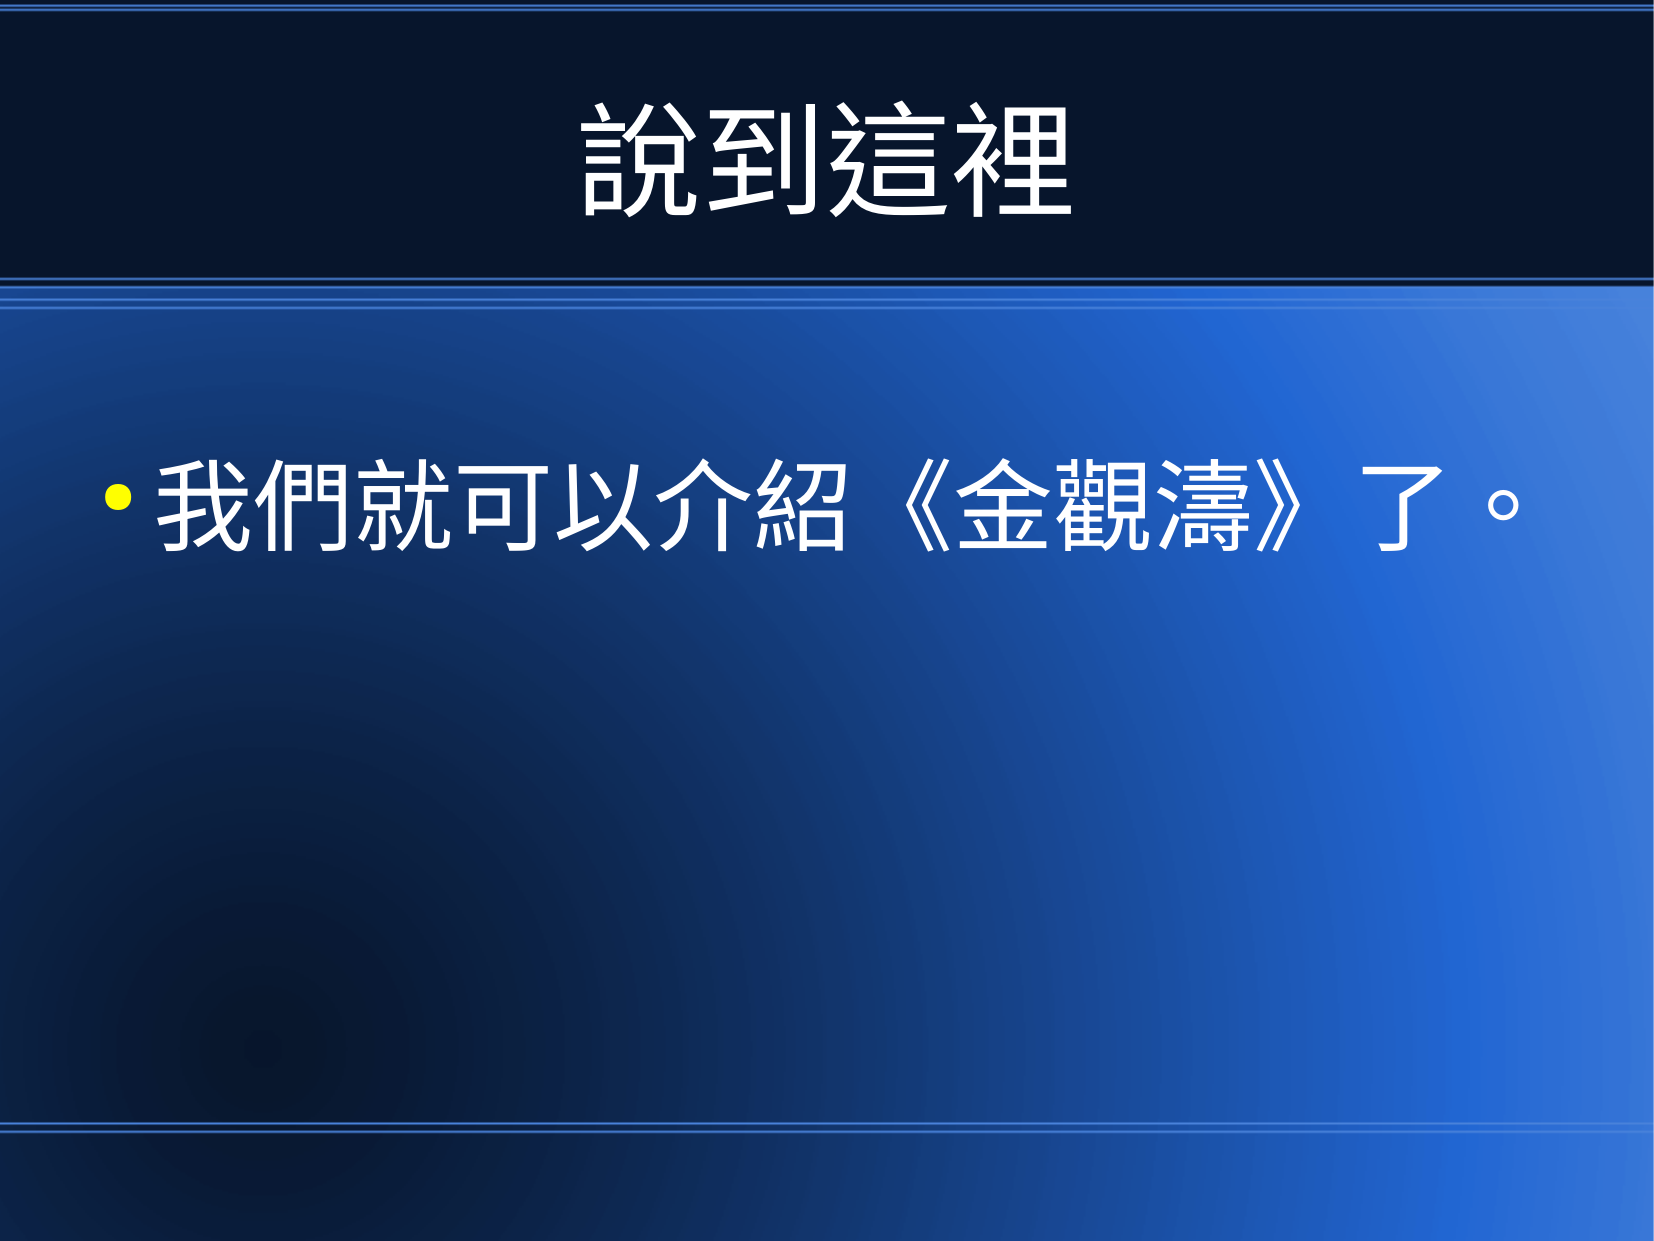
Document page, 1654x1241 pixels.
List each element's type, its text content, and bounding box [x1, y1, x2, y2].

title 說到這裡 [82, 49, 1571, 257]
list 我們就可以介紹《金觀濤》了。 [82, 355, 1571, 1241]
picture [0, 0, 1654, 1241]
